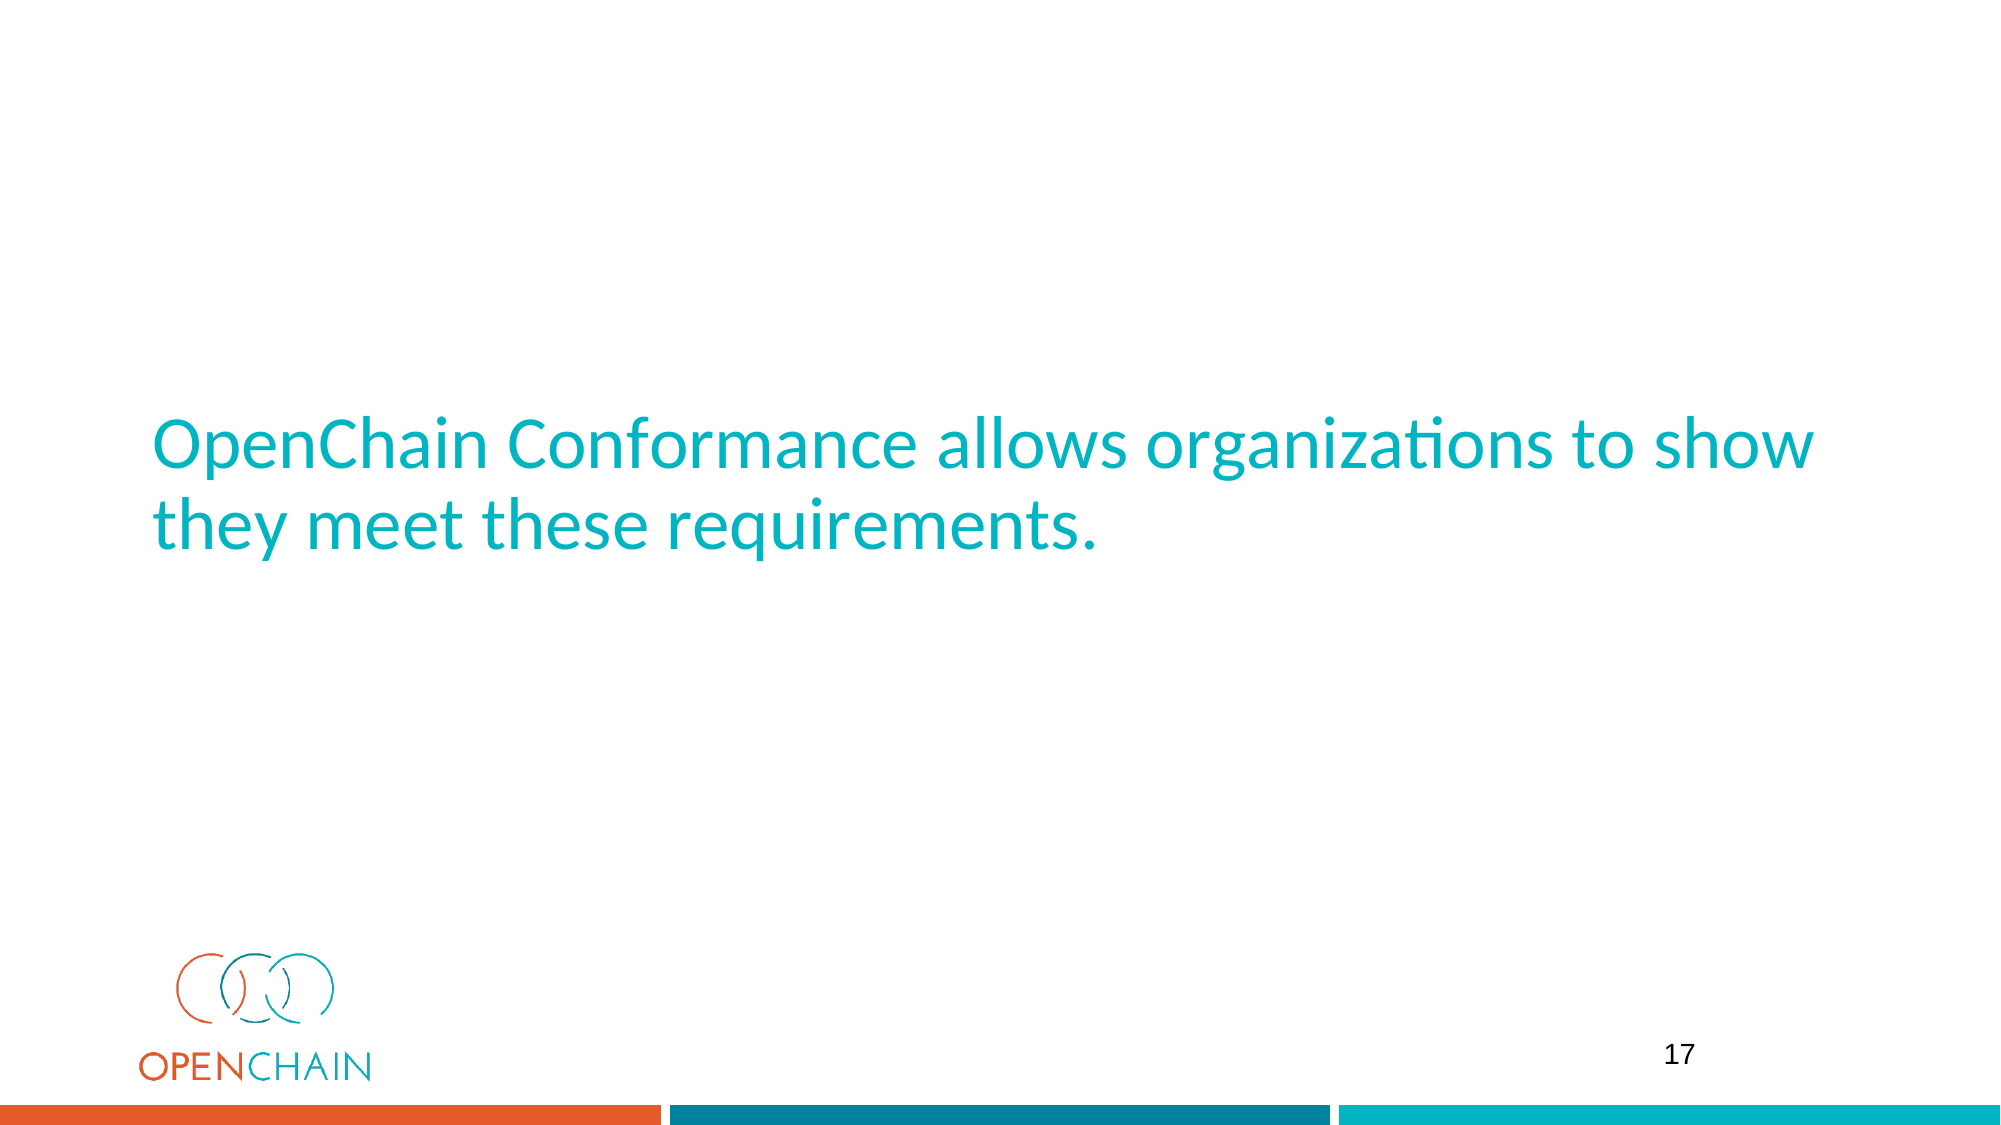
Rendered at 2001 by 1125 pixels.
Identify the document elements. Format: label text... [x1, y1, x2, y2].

title OpenChain Conformance allows organizations to show they meet these requirements. [137, 376, 1863, 594]
text_box 27 [1648, 1022, 1863, 1083]
